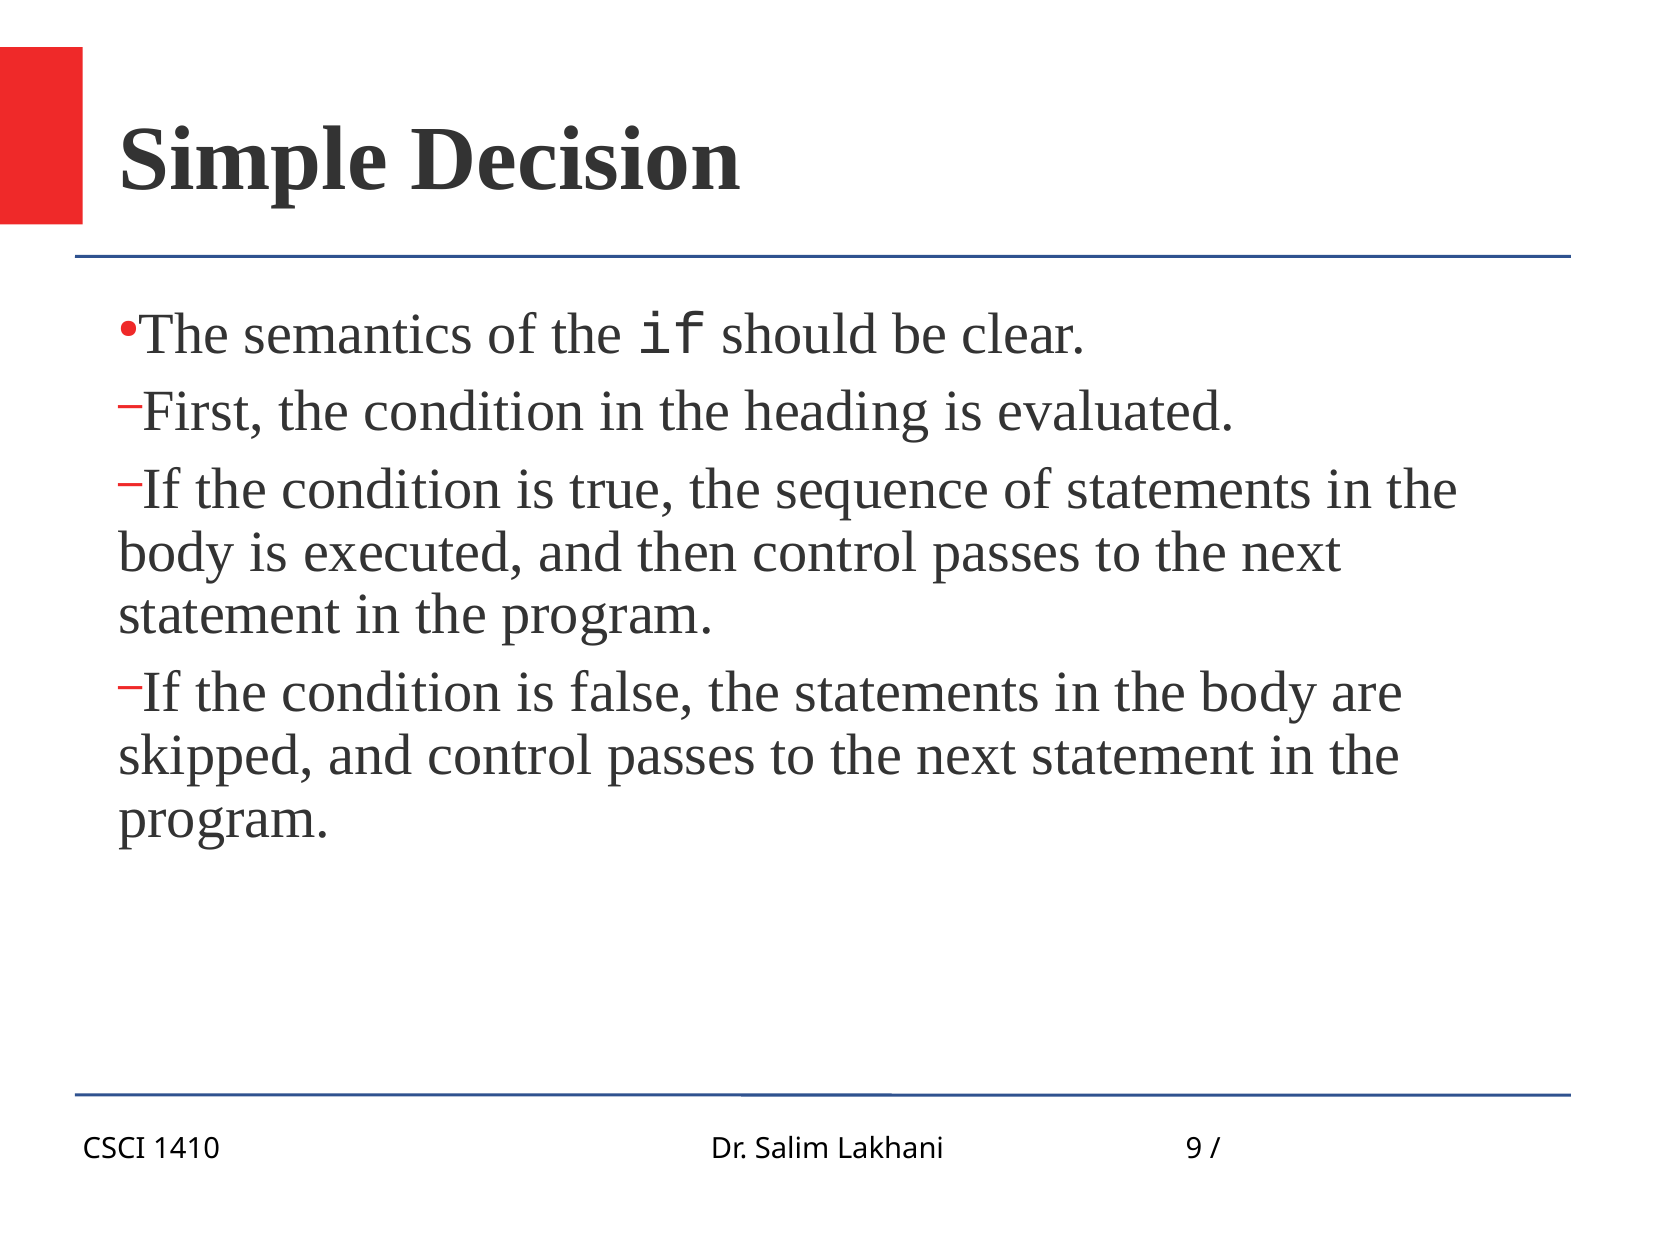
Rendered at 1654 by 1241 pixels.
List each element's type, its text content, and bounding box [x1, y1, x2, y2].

list The semantics of the if should be clear. First, the condition in the heading is evaluated. If the condition is true, the sequence of statements in the body is executed, and then control passes to the next statement in the program. If the condition is false, the statements in the body are skipped, and control passes to the next statement in the program. [118, 295, 1536, 1080]
text_box Dr. Salim Lakhani [565, 1129, 1090, 1216]
text_box / [1185, 1129, 1571, 1216]
title Simple Decision [118, 49, 1571, 257]
text_box CSCI 1410 [82, 1129, 468, 1216]
